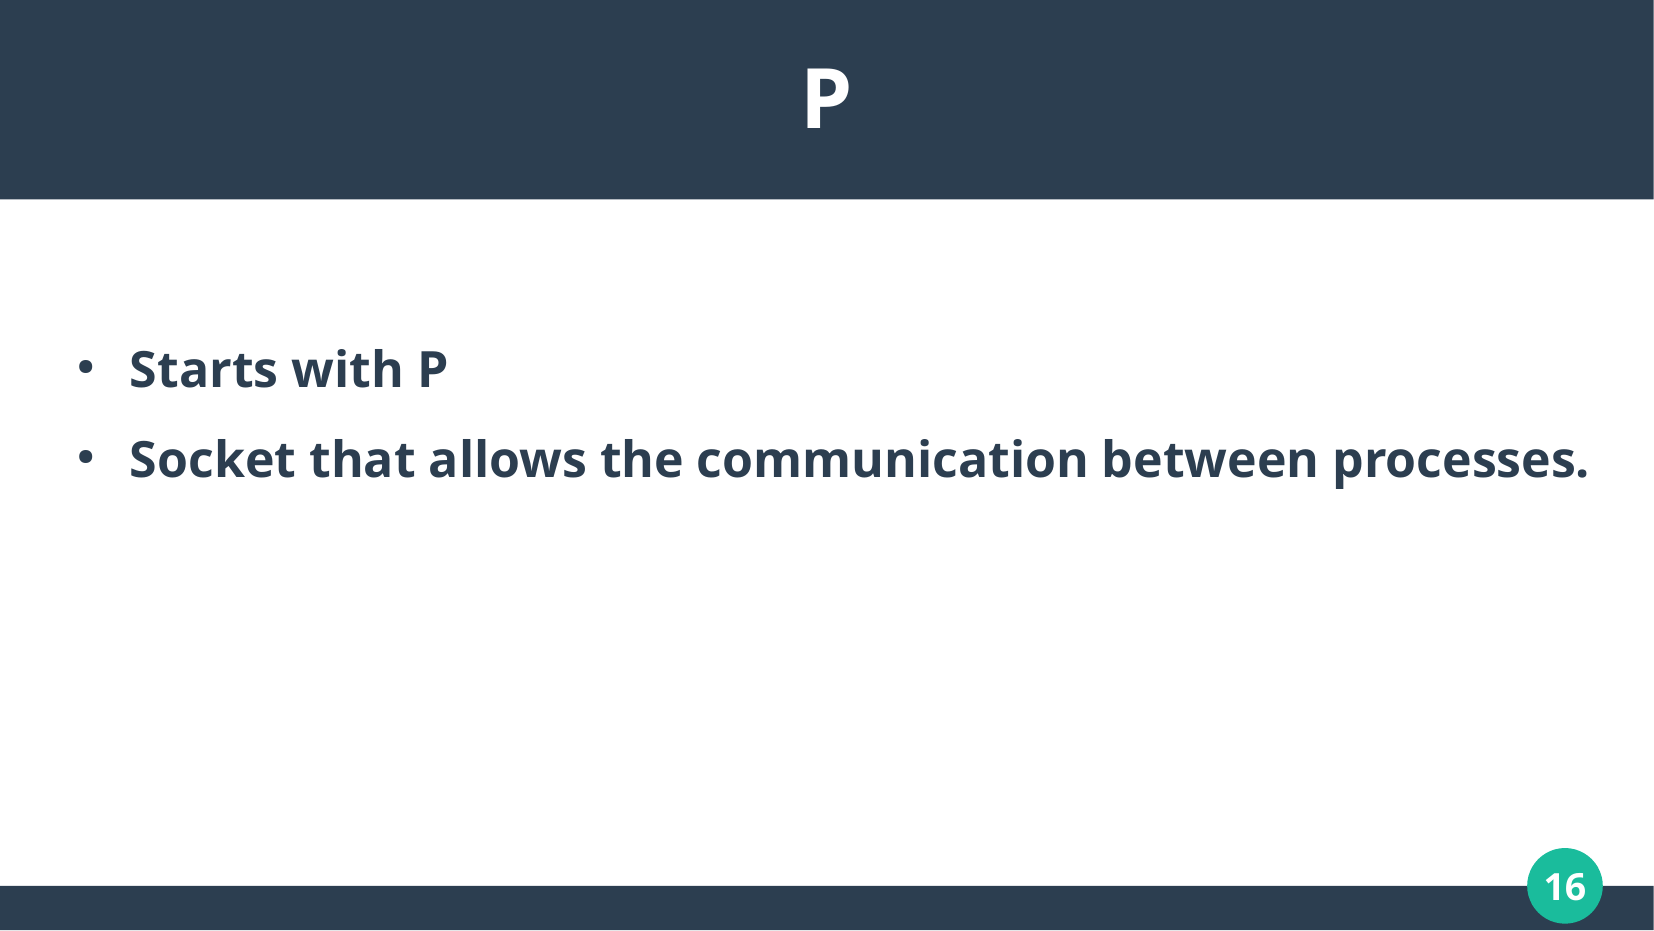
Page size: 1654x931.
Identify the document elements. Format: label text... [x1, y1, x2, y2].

title P [59, 37, 1595, 156]
list Starts with P Socket that allows the communication between processes. [59, 243, 1595, 864]
